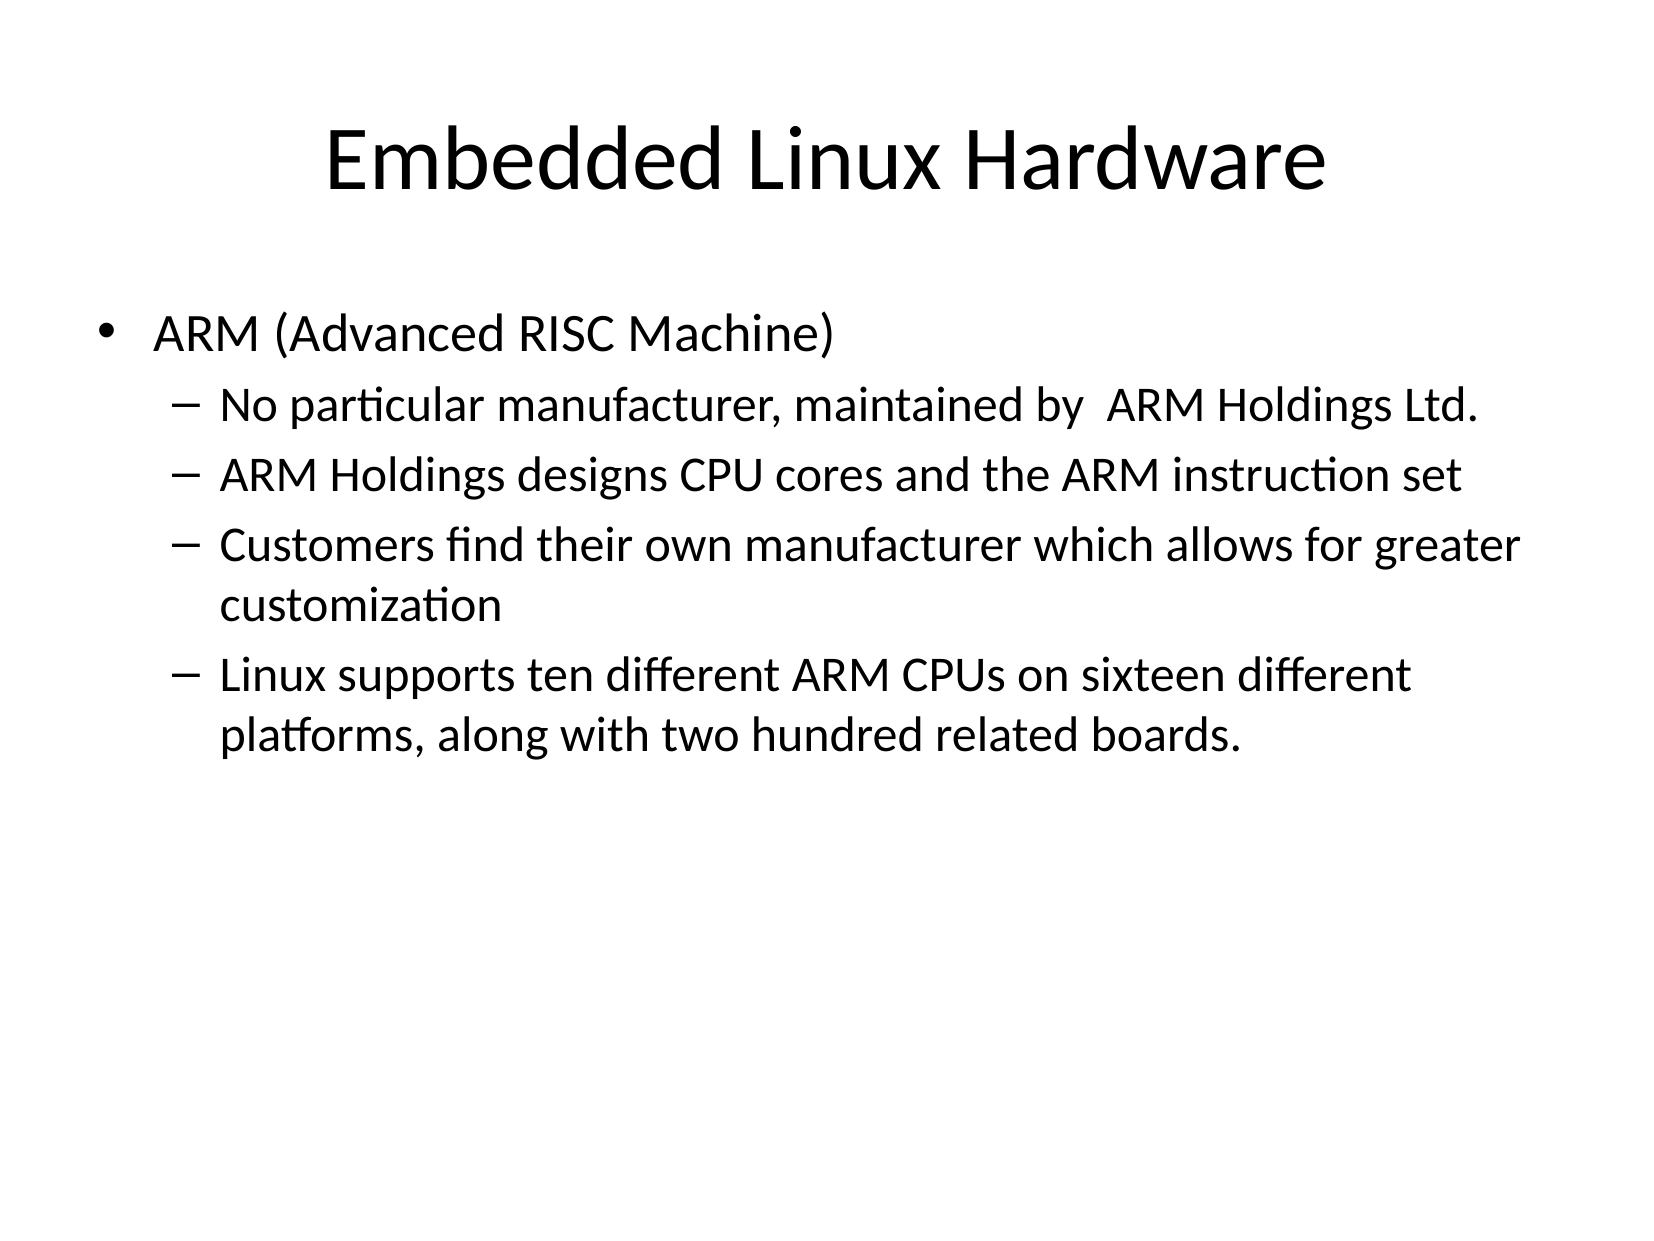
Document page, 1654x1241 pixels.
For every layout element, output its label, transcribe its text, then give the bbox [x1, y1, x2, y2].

list ARM (Advanced RISC Machine) No particular manufacturer, maintained by ARM Holdings Ltd. ARM Holdings designs CPU cores and the ARM instruction set Customers find their own manufacturer which allows for greater customization Linux supports ten different ARM CPUs on sixteen different platforms, along with two hundred related boards. [82, 289, 1571, 1108]
title Embedded Linux Hardware [82, 49, 1571, 257]
